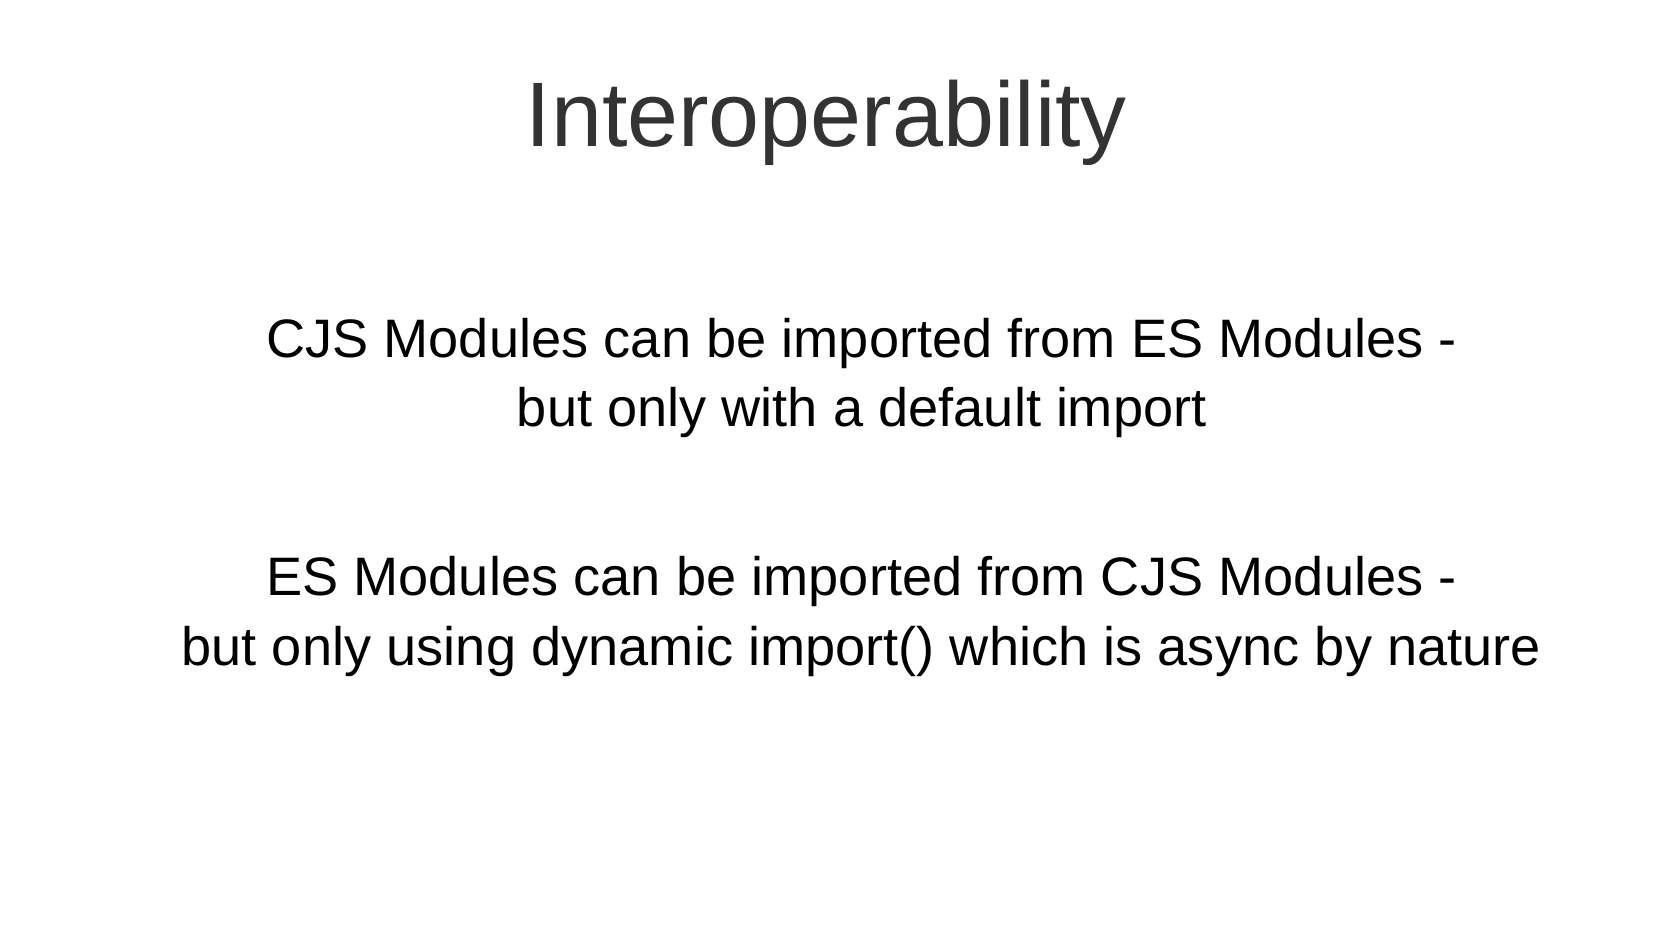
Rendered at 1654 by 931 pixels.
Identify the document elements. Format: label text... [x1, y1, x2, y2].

title Interoperability [82, 37, 1571, 193]
list CJS Modules can be imported from ES Modules - but only with a default import ES Modules can be imported from CJS Modules - but only using dynamic import() which is async by nature [0, 195, 1654, 751]
